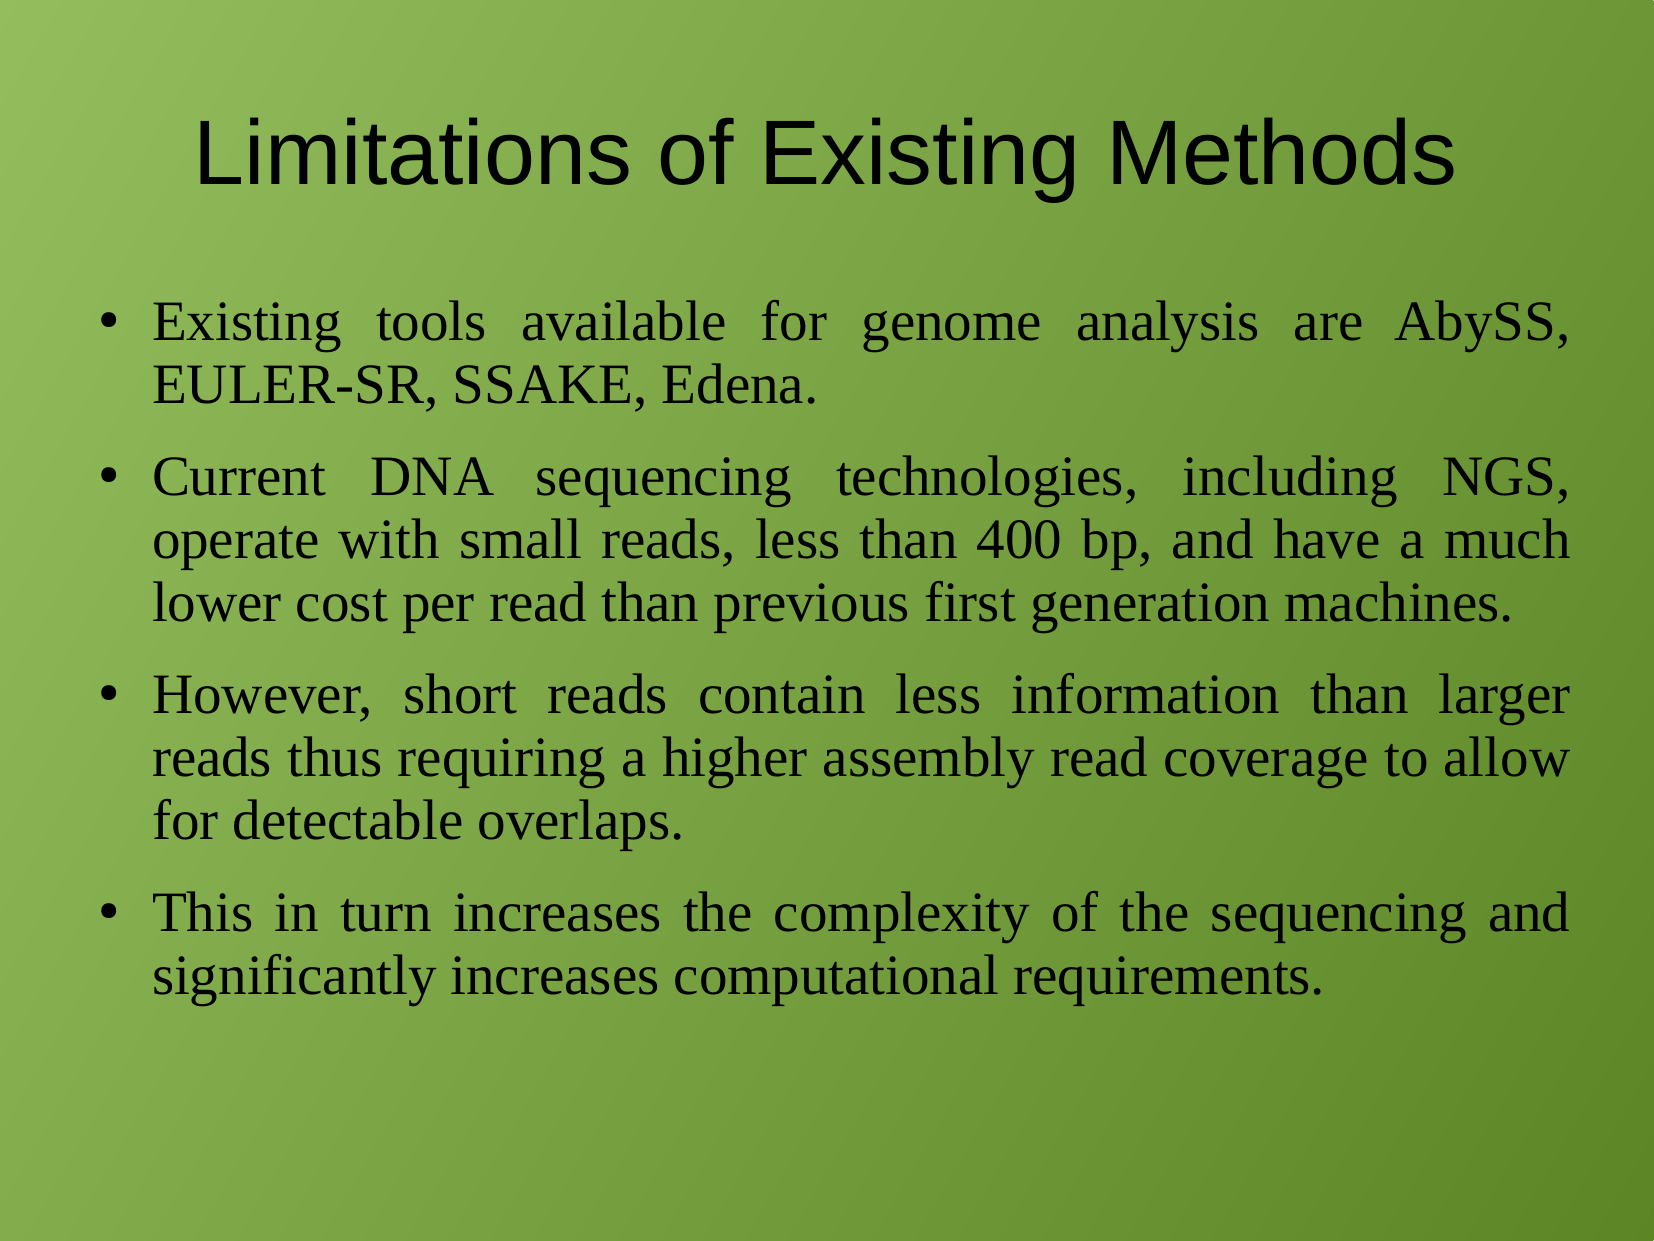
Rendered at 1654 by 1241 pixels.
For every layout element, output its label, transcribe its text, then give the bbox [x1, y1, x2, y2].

list Existing tools available for genome analysis are AbySS, EULER-SR, SSAKE, Edena. Current DNA sequencing technologies, including NGS, operate with small reads, less than 400 bp, and have a much lower cost per read than previous first generation machines. However, short reads contain less information than larger reads thus requiring a higher assembly read coverage to allow for detectable overlaps. This in turn increases the complexity of the sequencing and significantly increases computational requirements. [82, 290, 1571, 1010]
title Limitations of Existing Methods [82, 49, 1571, 257]
